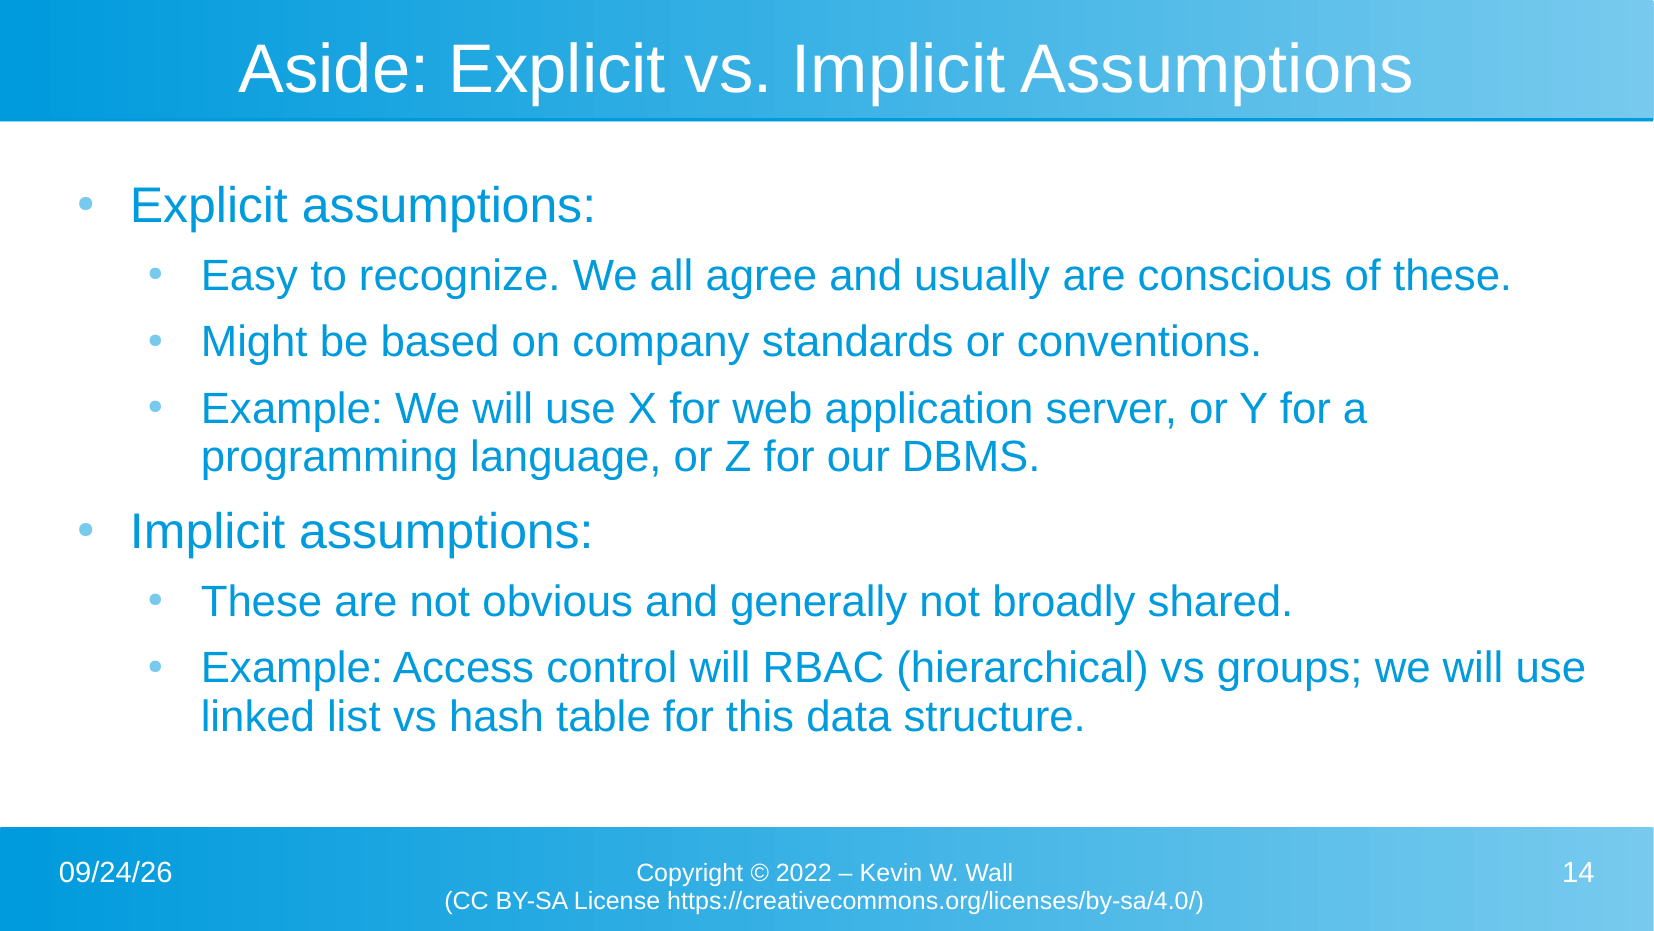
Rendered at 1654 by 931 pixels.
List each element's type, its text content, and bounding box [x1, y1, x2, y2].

title Aside: Explicit vs. Implicit Assumptions [59, 29, 1595, 108]
list Explicit assumptions: Easy to recognize. We all agree and usually are conscious of these. Might be based on company standards or conventions. Example: We will use X for web application server, or Y for a programming language, or Z for our DBMS. Implicit assumptions: These are not obvious and generally not broadly shared. Example: Access control will RBAC (hierarchical) vs groups; we will use linked list vs hash table for this data structure. [59, 177, 1595, 768]
